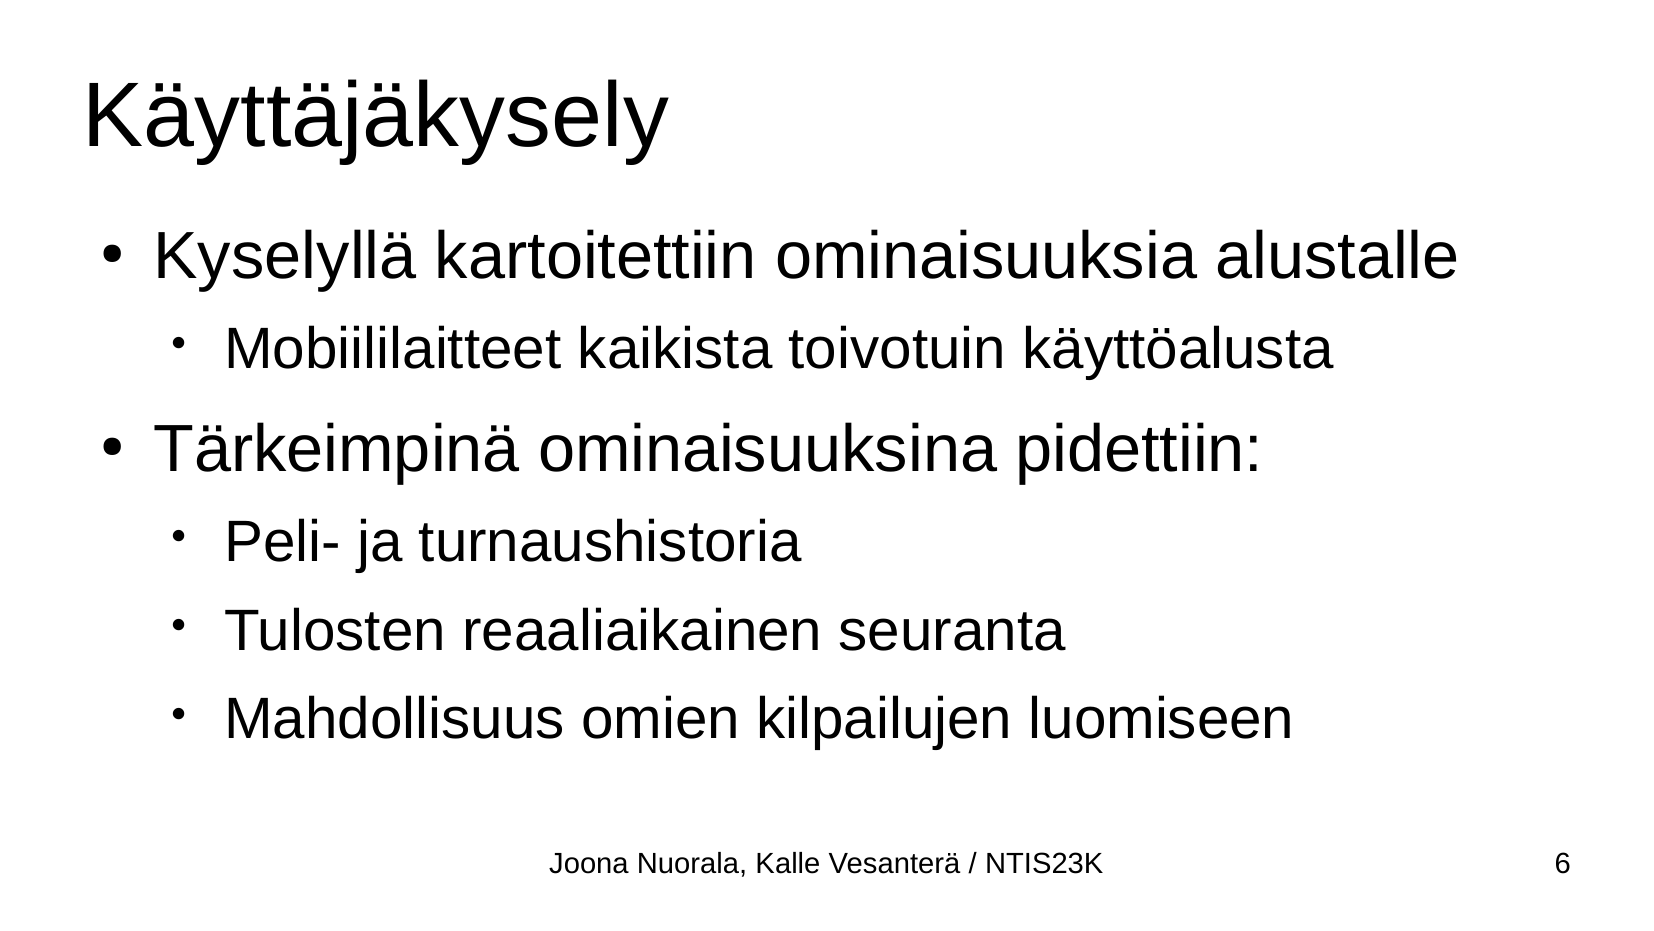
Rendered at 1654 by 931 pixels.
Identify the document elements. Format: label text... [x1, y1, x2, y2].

list Kyselyllä kartoitettiin ominaisuuksia alustalle Mobiililaitteet kaikista toivotuin käyttöalusta Tärkeimpinä ominaisuuksina pidettiin: Peli- ja turnaushistoria Tulosten reaaliaikainen seuranta Mahdollisuus omien kilpailujen luomiseen [82, 217, 1571, 758]
title Käyttäjäkysely [82, 37, 1571, 193]
